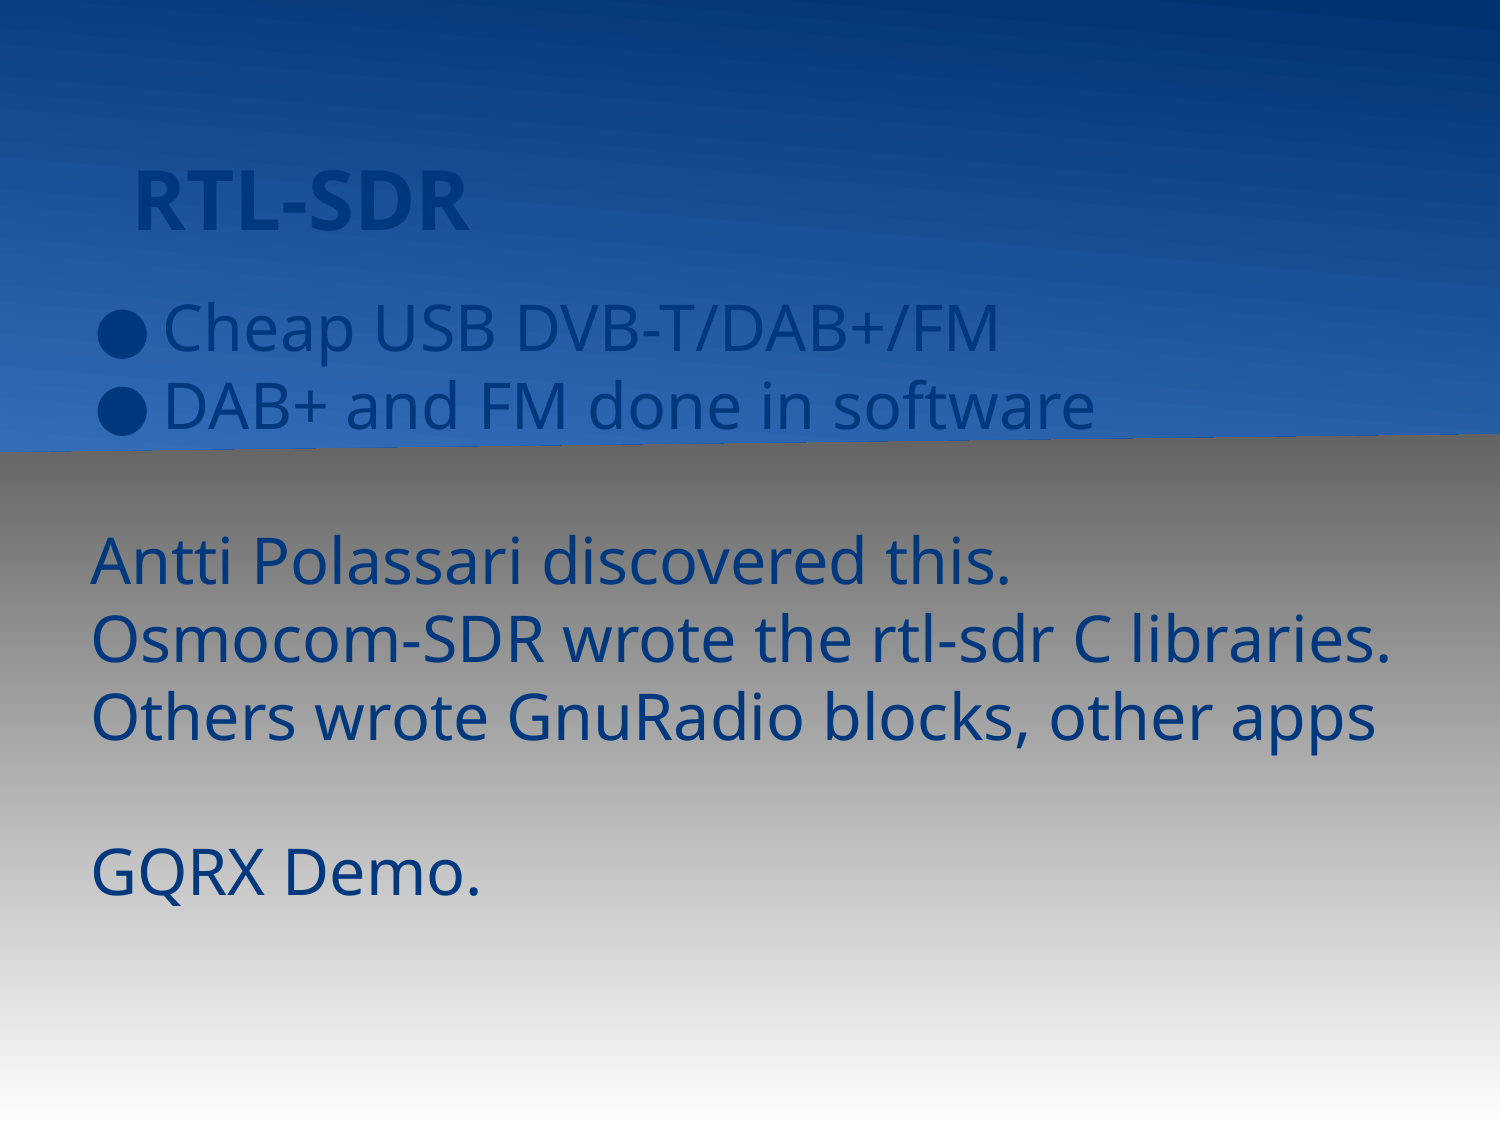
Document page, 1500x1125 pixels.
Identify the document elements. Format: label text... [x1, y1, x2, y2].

list Cheap USB DVB-T/DAB+/FM DAB+ and FM done in software Antti Polassari discovered this. Osmocom-SDR wrote the rtl-sdr C libraries. Others wrote GnuRadio blocks, other apps GQRX Demo. [75, 272, 1425, 1067]
title RTL-SDR [75, 45, 1425, 263]
